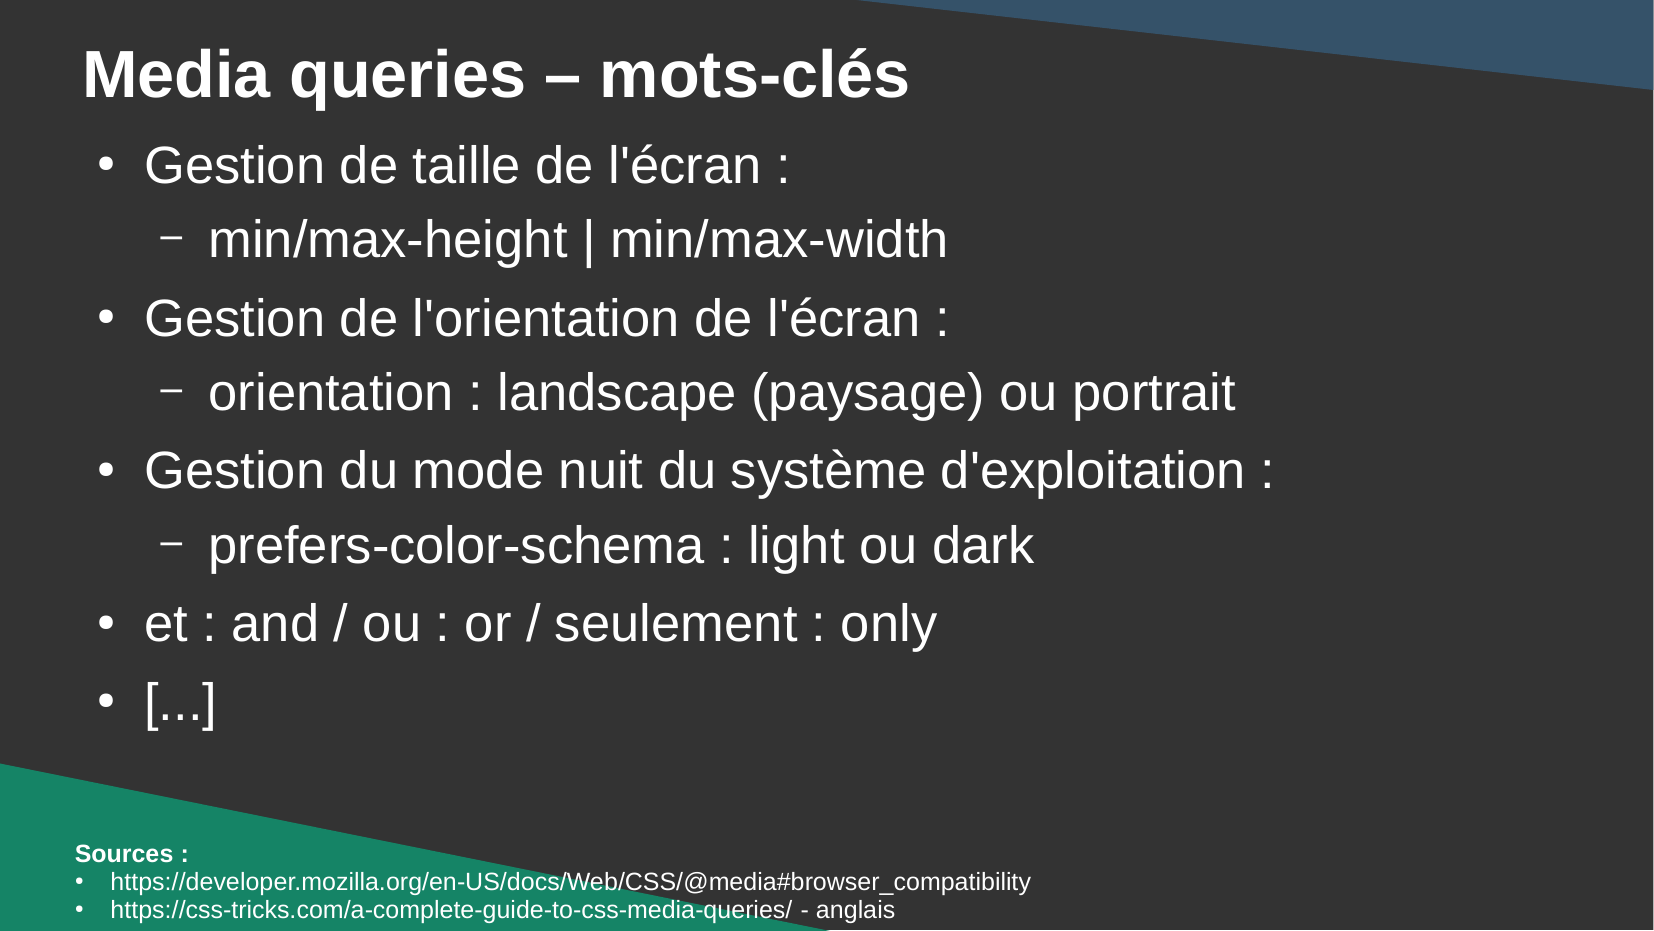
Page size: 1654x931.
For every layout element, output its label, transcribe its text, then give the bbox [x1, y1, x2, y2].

text_box [0, 763, 340, 931]
list Gestion de taille de l'écran : min/max-height | min/max-width Gestion de l'orientation de l'écran : orientation : landscape (paysage) ou portrait Gestion du mode nuit du système d'exploitation : prefers-color-schema : light ou dark et : and / ou : or / seulement : only [...] [80, 135, 1605, 733]
text_box Sources : https://developer.mozilla.org/en-US/docs/Web/CSS/@media#browser_compatibility https://css-tricks.com/a-complete-guide-to-css-media-queries/ - anglais [60, 832, 1546, 931]
text_box [856, 0, 1654, 91]
title Media queries – mots-clés [82, 37, 1571, 122]
